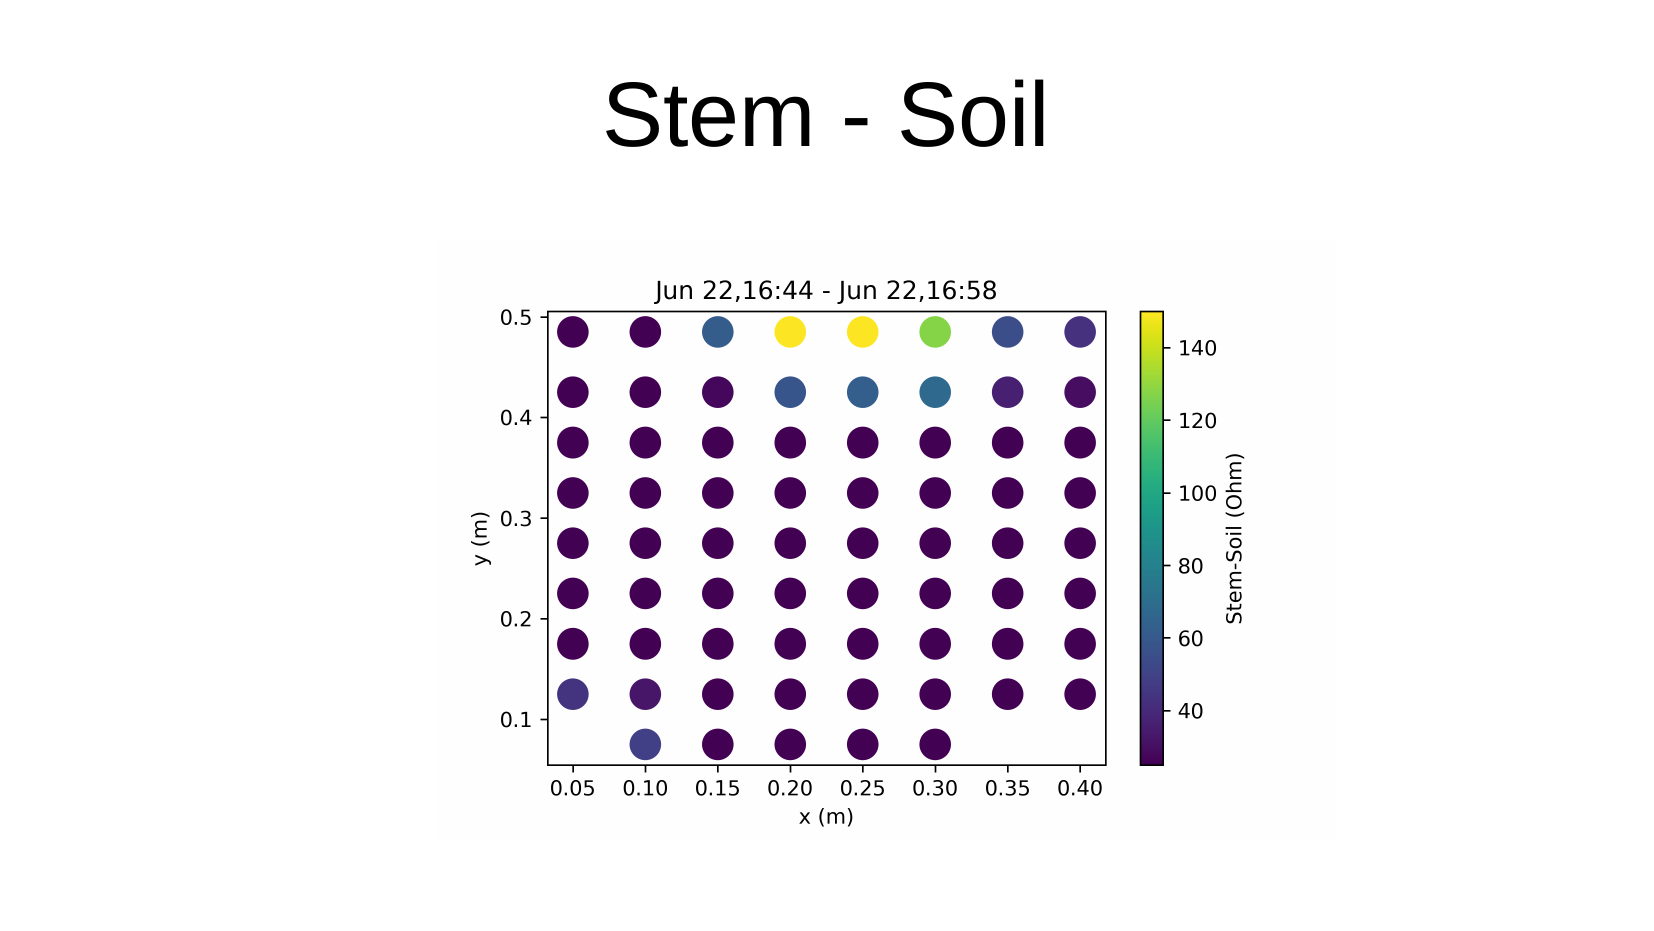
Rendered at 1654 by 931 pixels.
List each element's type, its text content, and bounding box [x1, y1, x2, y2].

title Stem - Soil [82, 37, 1571, 193]
picture [435, 239, 1335, 840]
